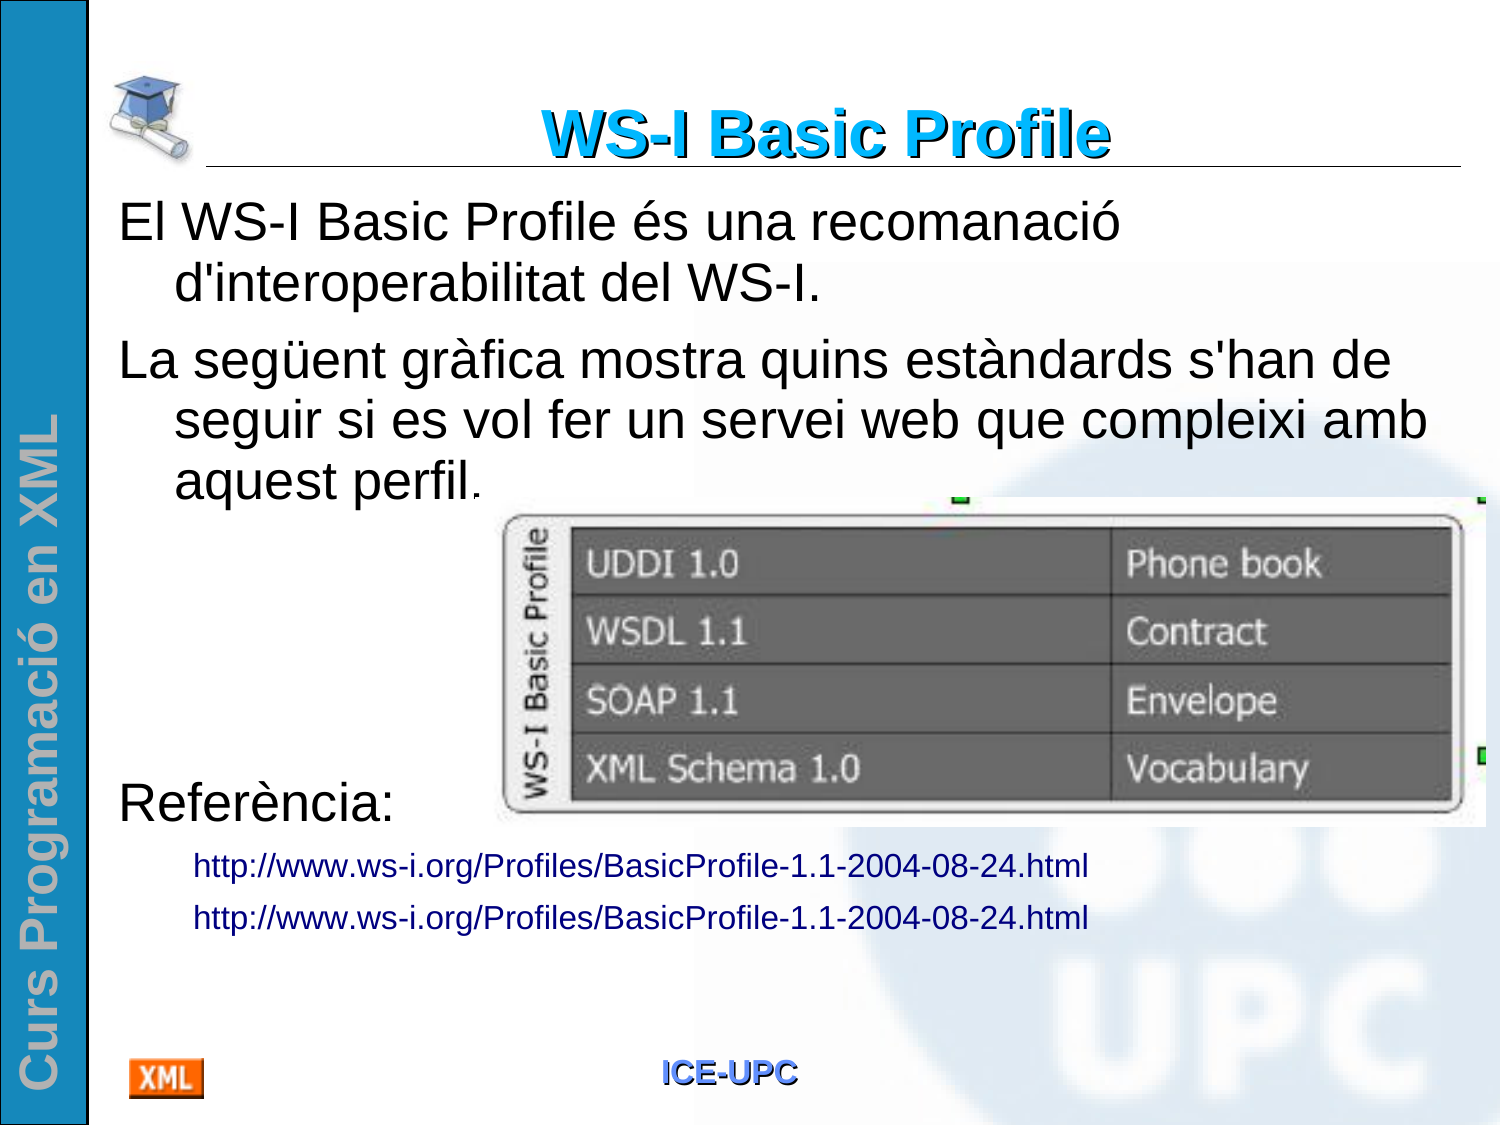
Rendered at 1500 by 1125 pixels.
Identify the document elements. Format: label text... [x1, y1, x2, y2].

picture [475, 262, 1500, 1125]
picture [129, 1058, 204, 1099]
list El WS-I Basic Profile és una recomanació d'interoperabilitat del WS-I. La següent gràfica mostra quins estàndards s'han de seguir si es vol fer un servei web que compleixi amb aquest perfil. Referència: http://www.ws-i.org/Profiles/BasicProfile-1.1-2004-08-24.html http://www.ws-i.org/Profiles/BasicProfile-1.1-2004-08-24.html [118, 191, 1477, 1008]
title WS-I Basic Profile [206, 88, 1447, 178]
picture [93, 61, 206, 174]
